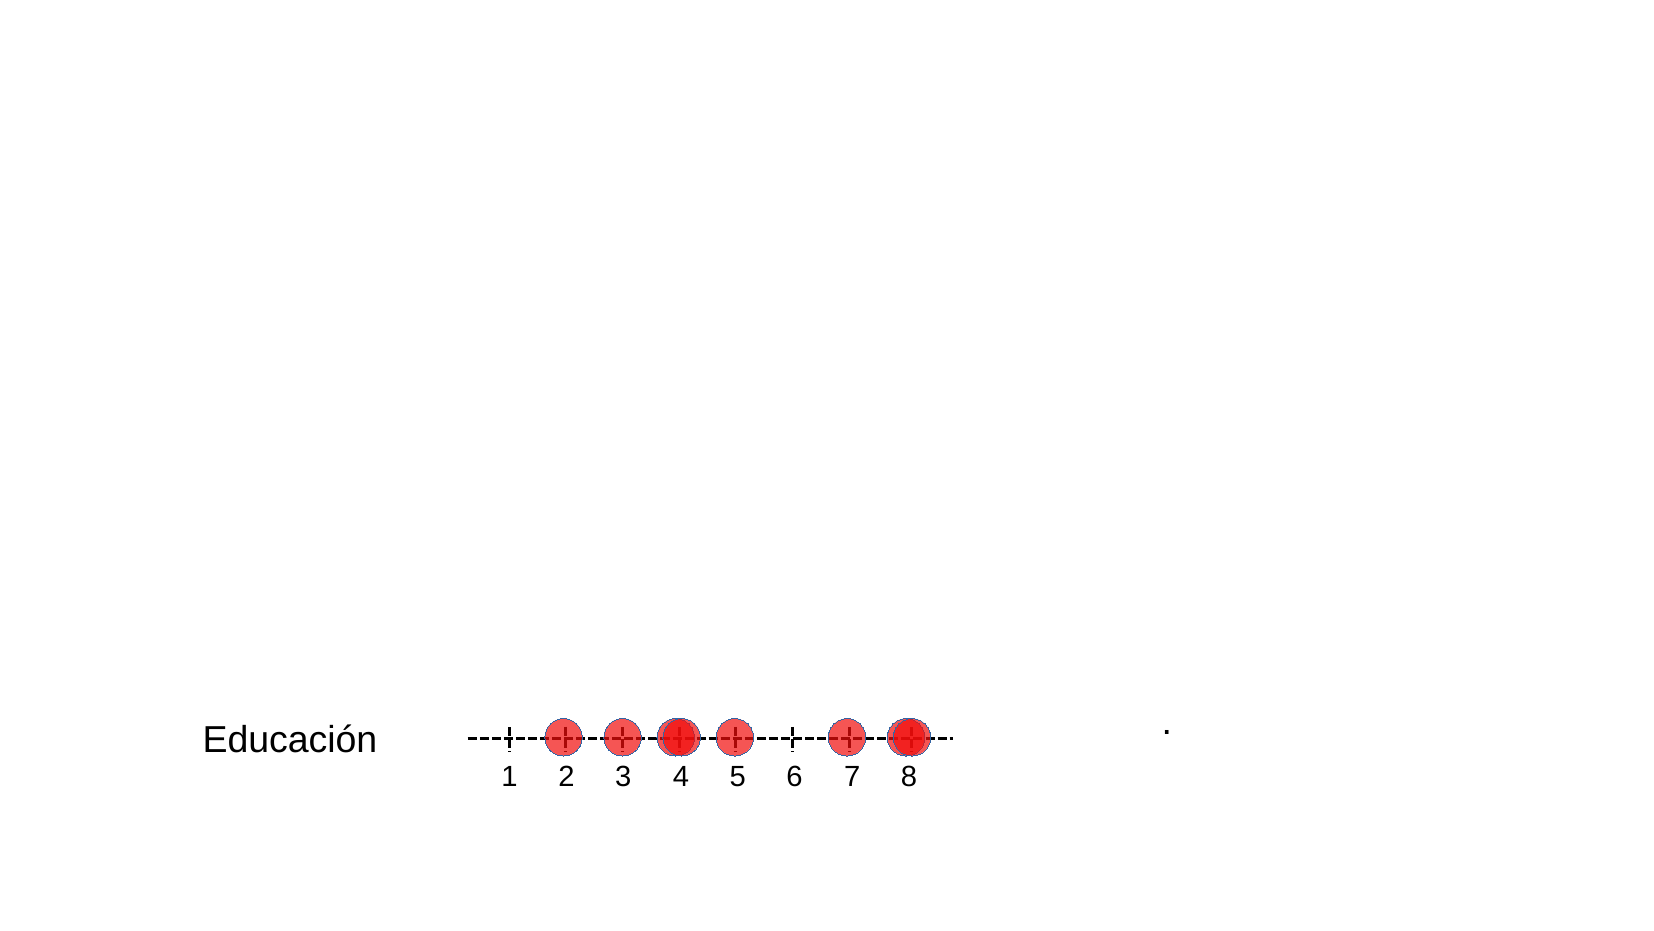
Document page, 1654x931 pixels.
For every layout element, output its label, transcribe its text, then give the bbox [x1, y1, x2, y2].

text_box 3 [600, 752, 647, 800]
text_box . [1146, 693, 1201, 751]
text_box [716, 718, 754, 757]
text_box Educación [152, 710, 427, 768]
text_box [828, 718, 866, 757]
text_box 1 [486, 752, 534, 800]
text_box [656, 718, 701, 757]
text_box [887, 718, 931, 757]
text_box 7 [829, 752, 876, 800]
text_box 6 [771, 752, 818, 800]
text_box 2 [543, 752, 590, 800]
text_box [544, 718, 583, 757]
text_box 8 [886, 752, 933, 800]
text_box [603, 718, 642, 757]
text_box 5 [714, 752, 762, 800]
text_box 4 [658, 752, 705, 800]
